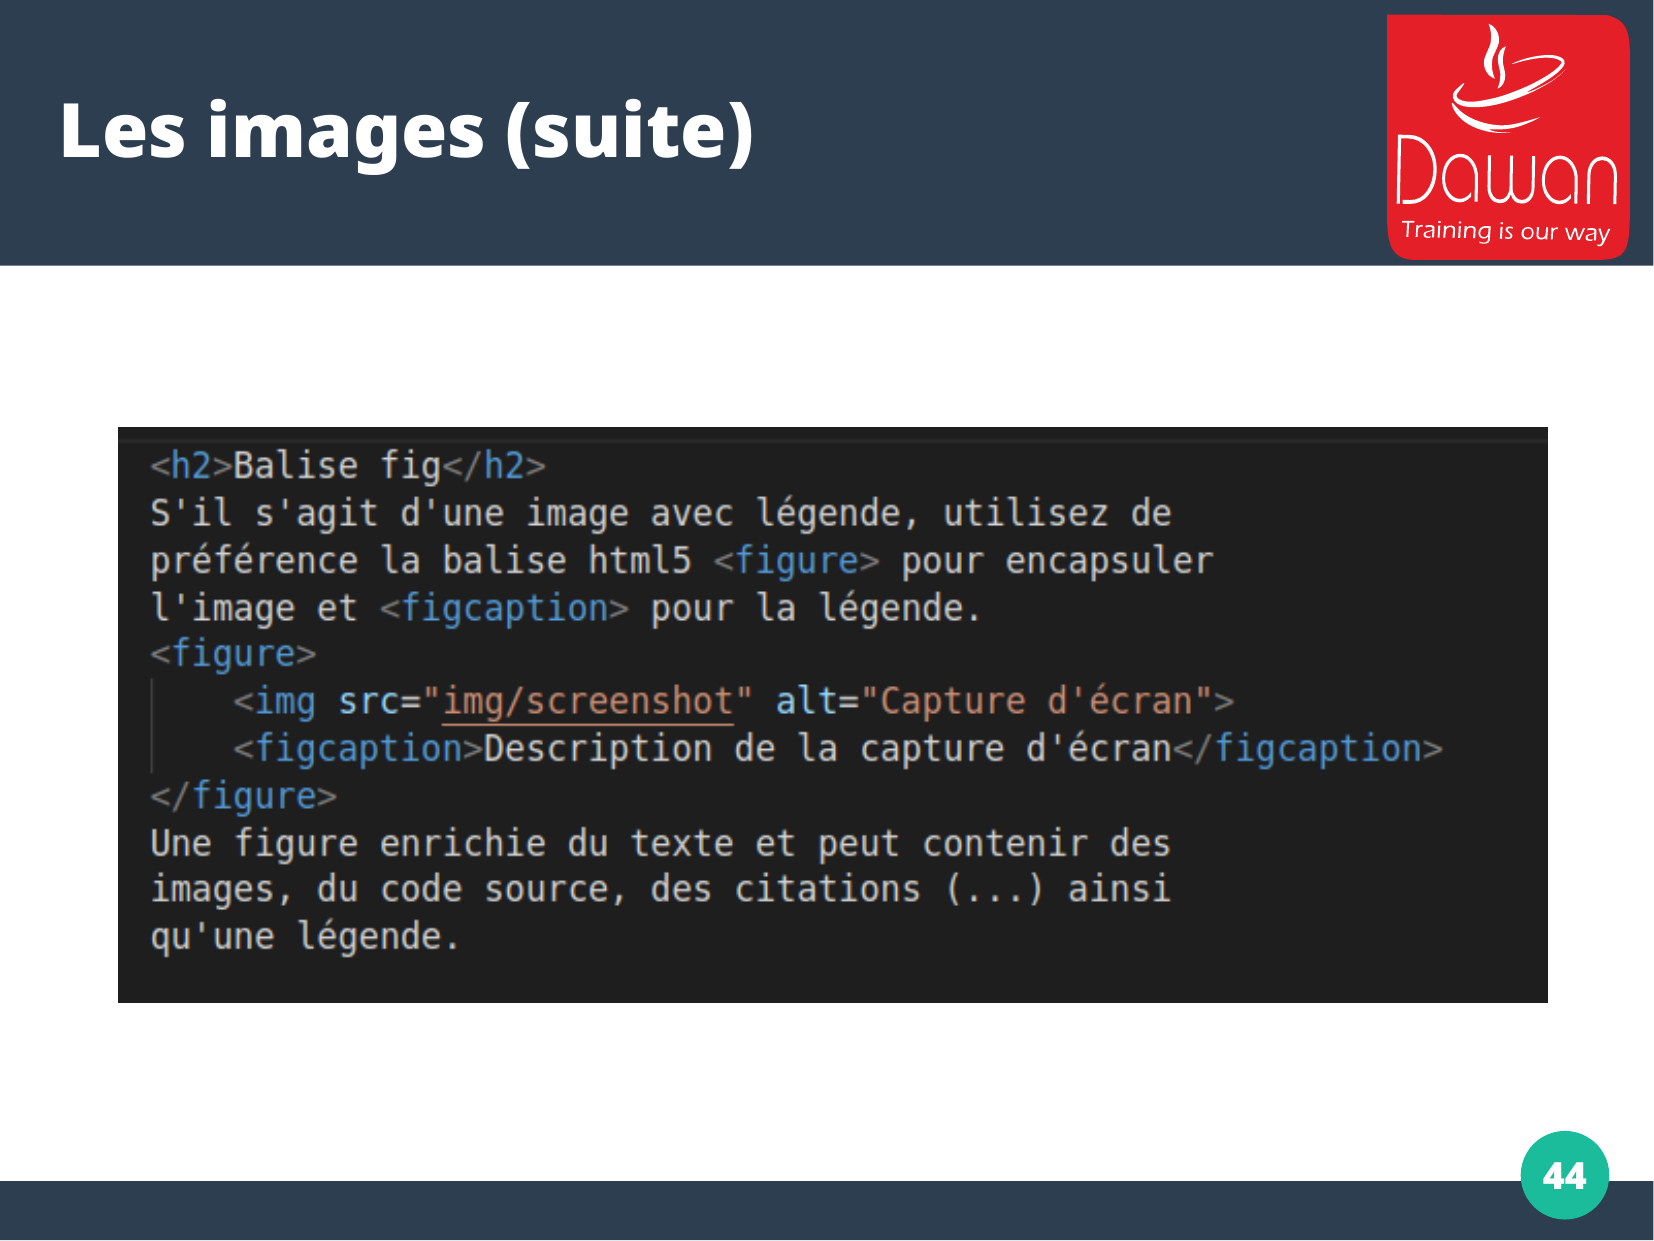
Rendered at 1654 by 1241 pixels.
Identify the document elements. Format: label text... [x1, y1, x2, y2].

title Les images (suite) [59, 49, 1387, 207]
picture [1387, 14, 1630, 260]
picture [118, 427, 1548, 1003]
